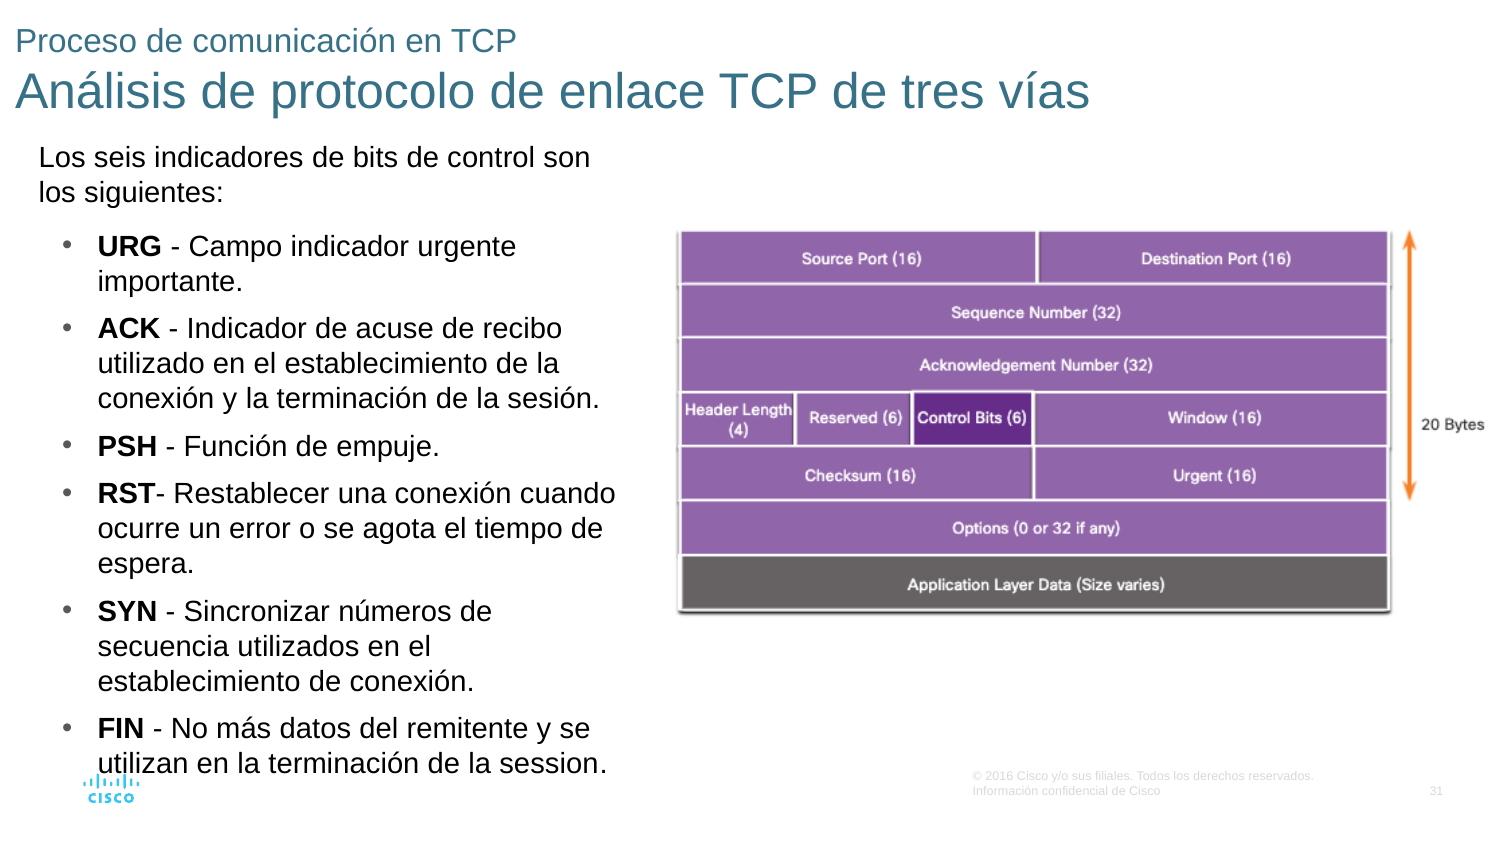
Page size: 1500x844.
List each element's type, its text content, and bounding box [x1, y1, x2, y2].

list Los seis indicadores de bits de control son los siguientes: URG - Campo indicador urgente importante. ACK - Indicador de acuse de recibo utilizado en el establecimiento de la conexión y la terminación de la sesión. PSH - Función de empuje. RST- Restablecer una conexión cuando ocurre un error o se agota el tiempo de espera. SYN - Sincronizar números de secuencia utilizados en el establecimiento de conexión. FIN - No más datos del remitente y se utilizan en la terminación de la session. [23, 131, 656, 813]
picture [674, 224, 1491, 620]
title Proceso de comunicación en TCP Análisis de protocolo de enlace TCP de tres vías [0, 6, 1500, 131]
